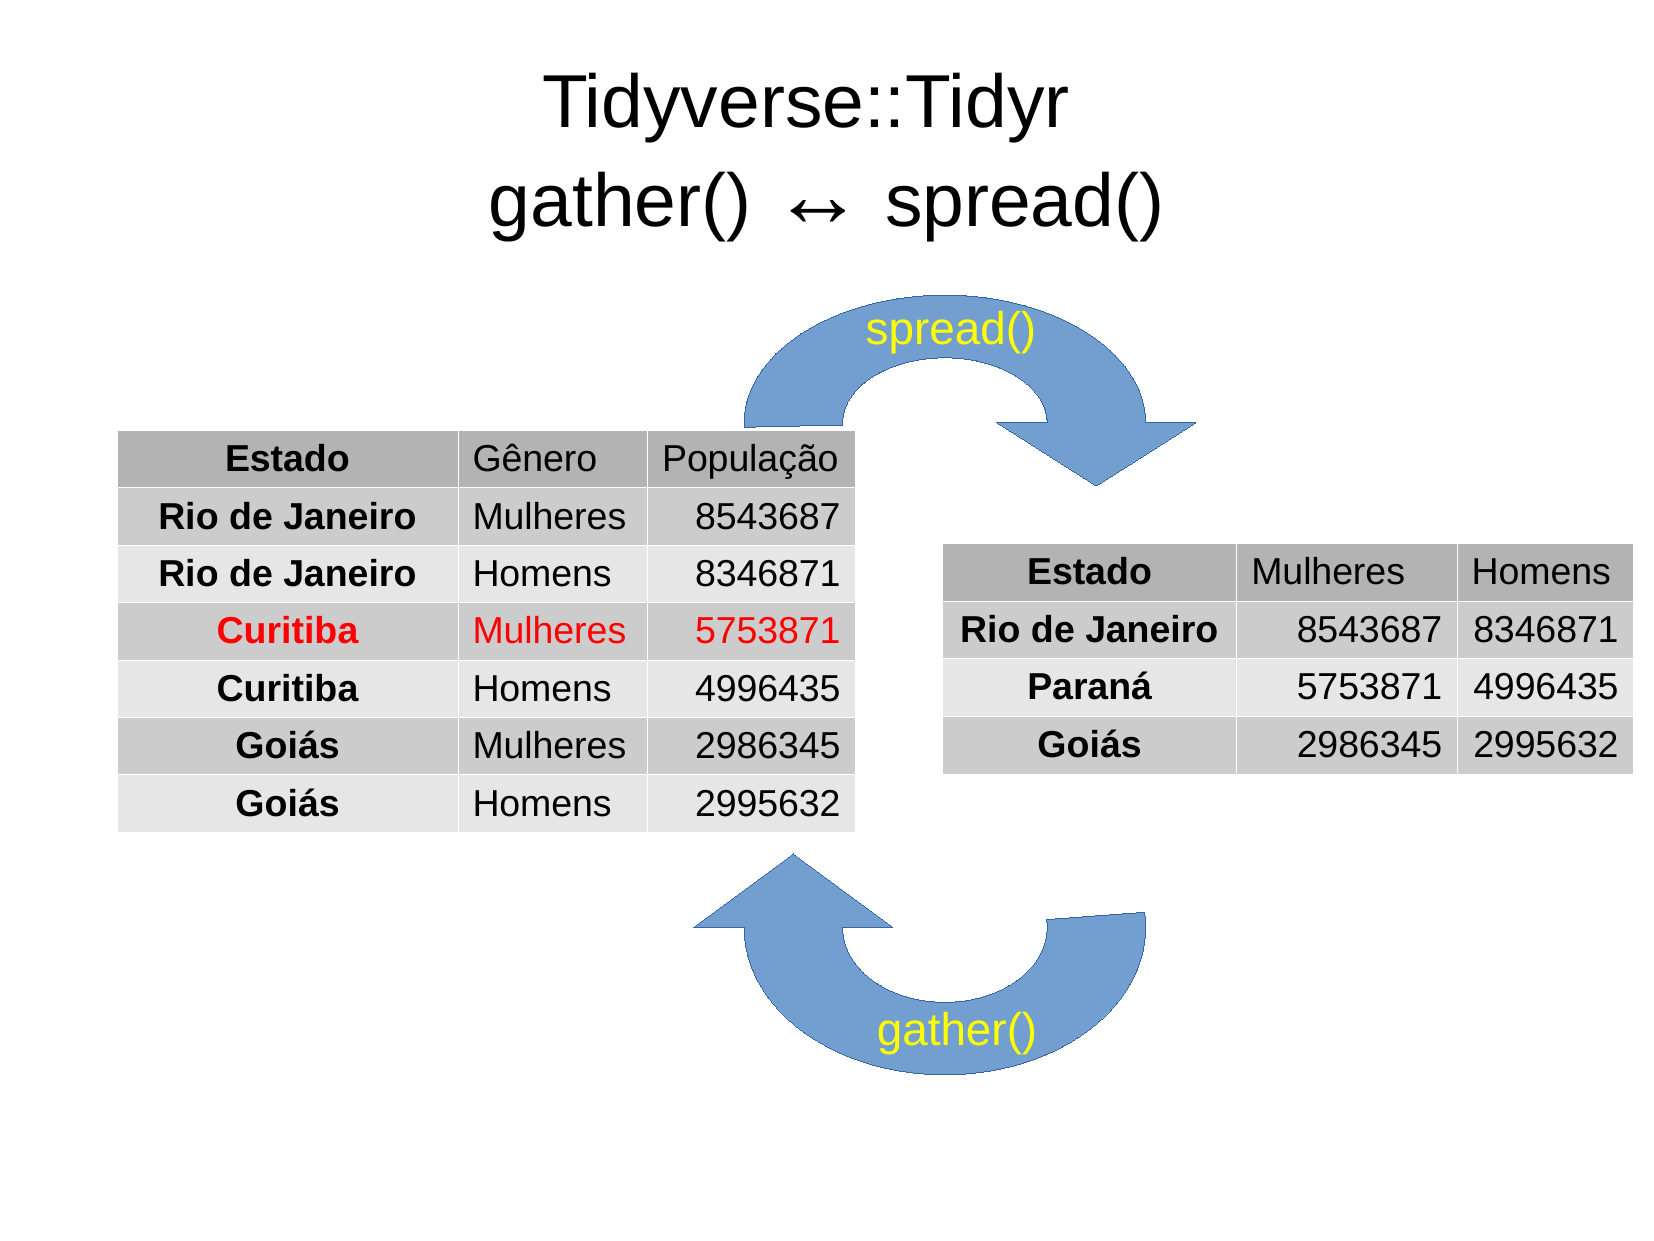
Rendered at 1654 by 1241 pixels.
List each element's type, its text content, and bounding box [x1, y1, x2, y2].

table_cell 2986345 [648, 718, 855, 774]
text_box [866, 1063, 1024, 1075]
text_box [980, 314, 1196, 486]
table_header Estado [943, 544, 1236, 601]
table_cell 2986345 [1237, 717, 1457, 774]
text_box [693, 853, 904, 1062]
table_header Gênero [459, 431, 647, 487]
text_box spread() [850, 295, 1052, 362]
table_header Mulheres [1237, 544, 1457, 601]
table_cell 8543687 [648, 488, 855, 545]
table_cell Rio de Janeiro [118, 488, 458, 545]
table_cell Goiás [118, 718, 458, 774]
table_cell 5753871 [1237, 659, 1457, 716]
text_box [744, 310, 909, 428]
table_cell Homens [459, 775, 647, 832]
table_cell Mulheres [459, 603, 647, 660]
table_cell 2995632 [1458, 717, 1633, 774]
table_cell 8543687 [1237, 602, 1457, 658]
table_cell Curitiba [118, 603, 458, 660]
table_cell 8346871 [1458, 602, 1633, 658]
table_cell 2995632 [648, 775, 855, 832]
table_cell Rio de Janeiro [118, 546, 458, 602]
chart [768, 590, 887, 650]
table_cell 4996435 [1458, 659, 1633, 716]
text_box gather() [862, 996, 1053, 1063]
table_cell 8346871 [648, 546, 855, 602]
text_box [985, 912, 1146, 1052]
table_cell Rio de Janeiro [943, 602, 1236, 658]
title Tidyverse::Tidyr gather() ↔ spread() [82, 49, 1571, 257]
table_cell 5753871 [648, 603, 855, 660]
table_cell Homens [459, 546, 647, 602]
table_cell Mulheres [459, 718, 647, 774]
table_header Estado [118, 431, 458, 487]
table_cell 4996435 [648, 661, 855, 717]
table_cell Paraná [943, 659, 1236, 716]
table_header Homens [1458, 544, 1633, 601]
table_cell Curitiba [118, 661, 458, 717]
table_cell Mulheres [459, 488, 647, 545]
table_cell Goiás [118, 775, 458, 832]
table_cell Goiás [943, 717, 1236, 774]
table_cell Homens [459, 661, 647, 717]
table_header População [648, 431, 855, 487]
